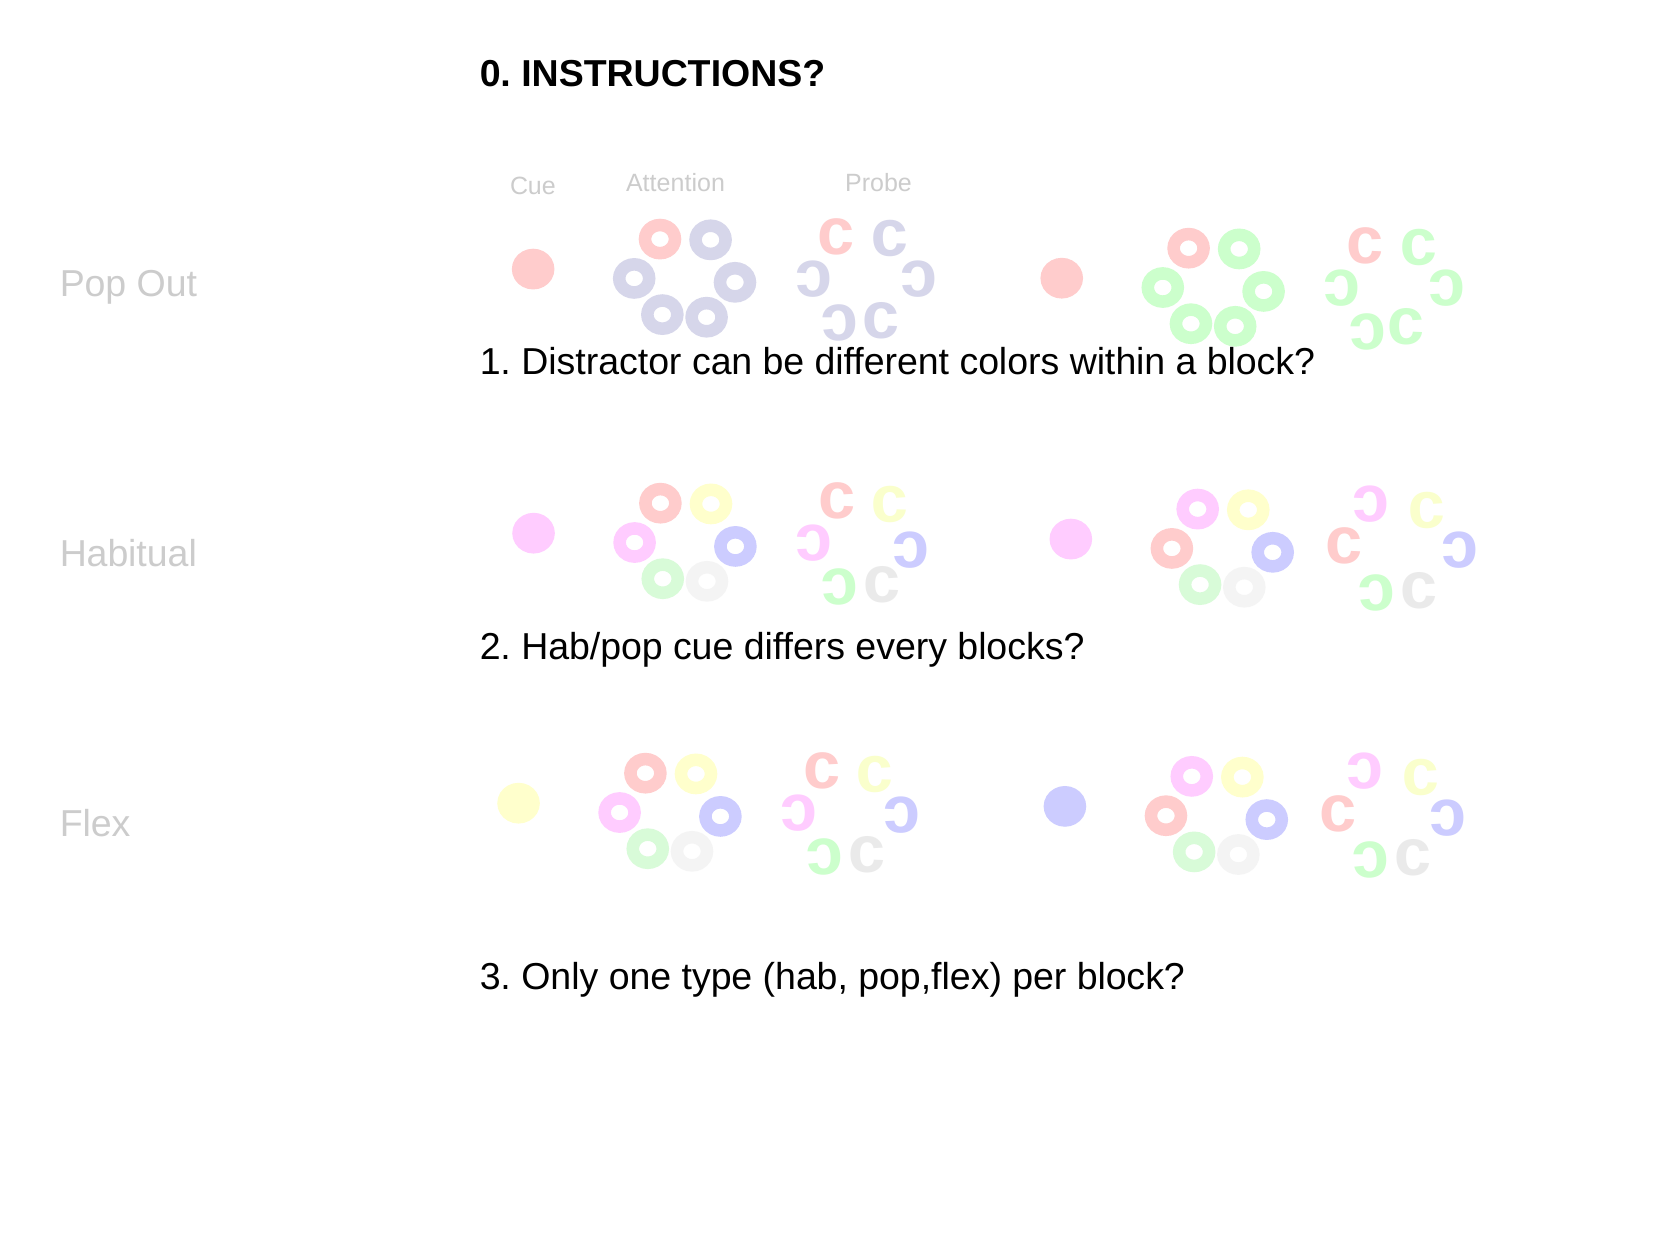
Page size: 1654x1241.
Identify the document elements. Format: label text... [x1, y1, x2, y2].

text_box 1. Distractor can be different colors within a block? [465, 333, 1331, 391]
text_box 3. Only one type (hab, pop,flex) per block? [465, 948, 1201, 1006]
text_box 2. Hab/pop cue differs every blocks? [465, 618, 1100, 676]
text_box 0. INSTRUCTIONS? [465, 45, 841, 106]
text_box [40, 159, 1541, 986]
